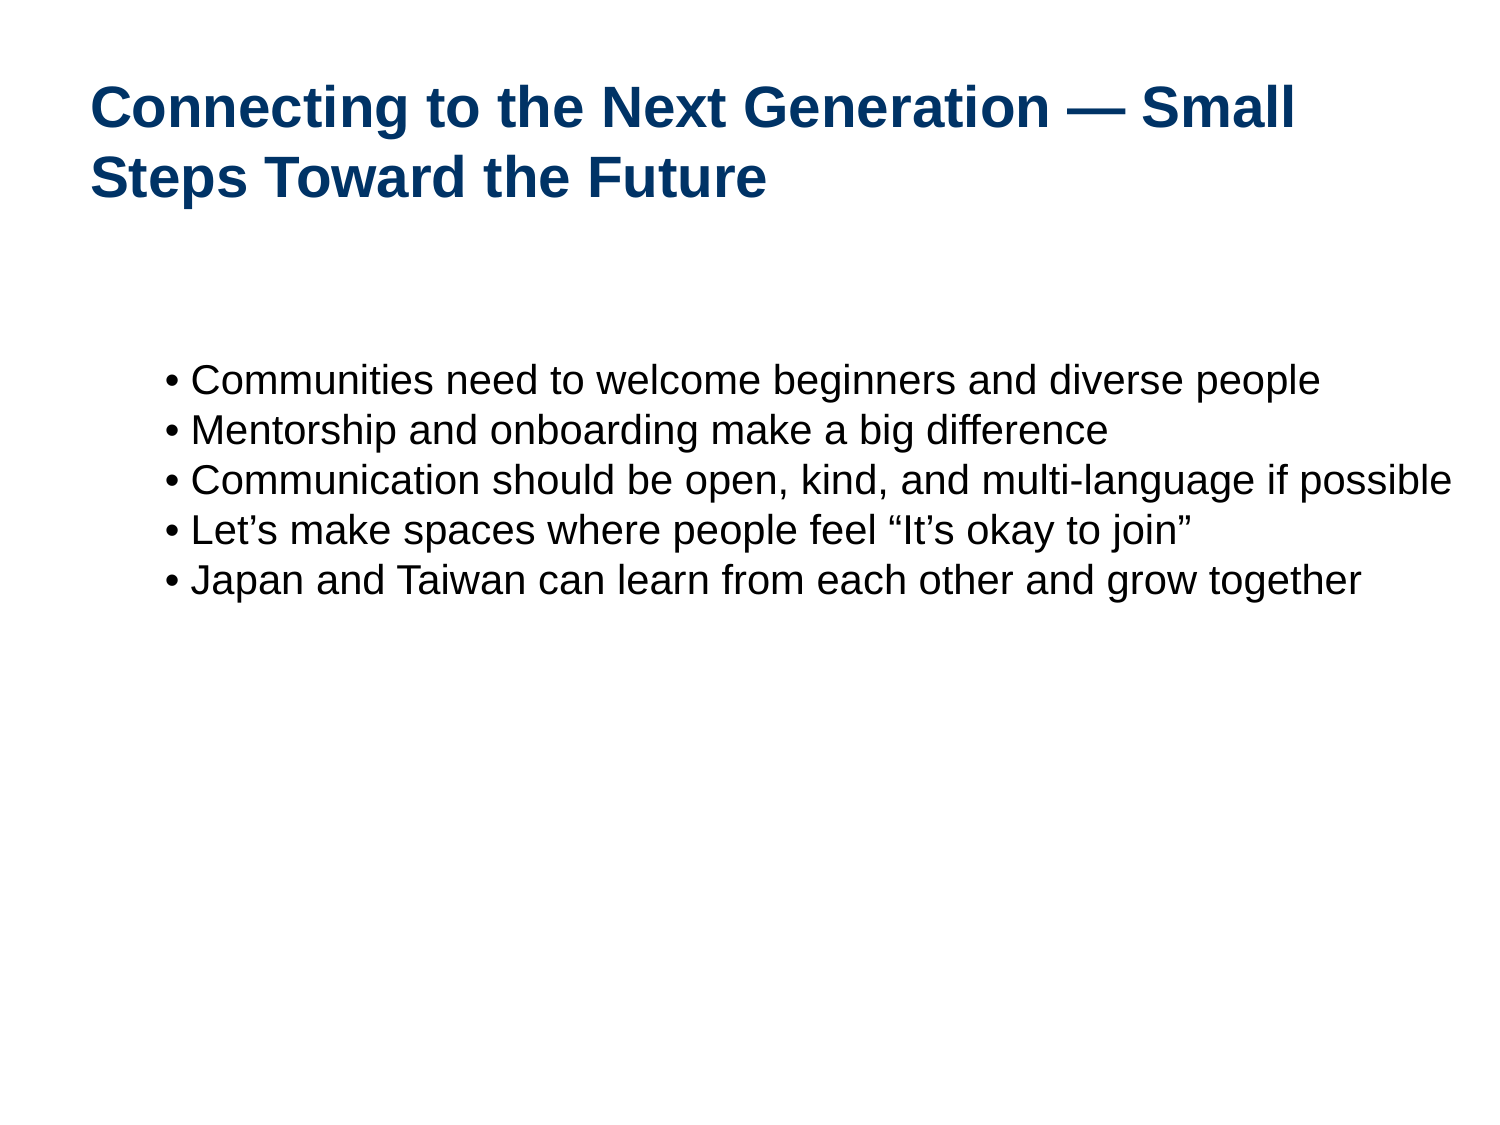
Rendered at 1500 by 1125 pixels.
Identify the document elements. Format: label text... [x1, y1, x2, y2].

title Connecting to the Next Generation — Small Steps Toward the Future [75, 45, 1425, 233]
text_box • Communities need to welcome beginners and diverse people • Mentorship and onboarding make a big difference • Communication should be open, kind, and multi-language if possible • Let’s make spaces where people feel “It’s okay to join” • Japan and Taiwan can learn from each other and grow together [149, 299, 1469, 610]
